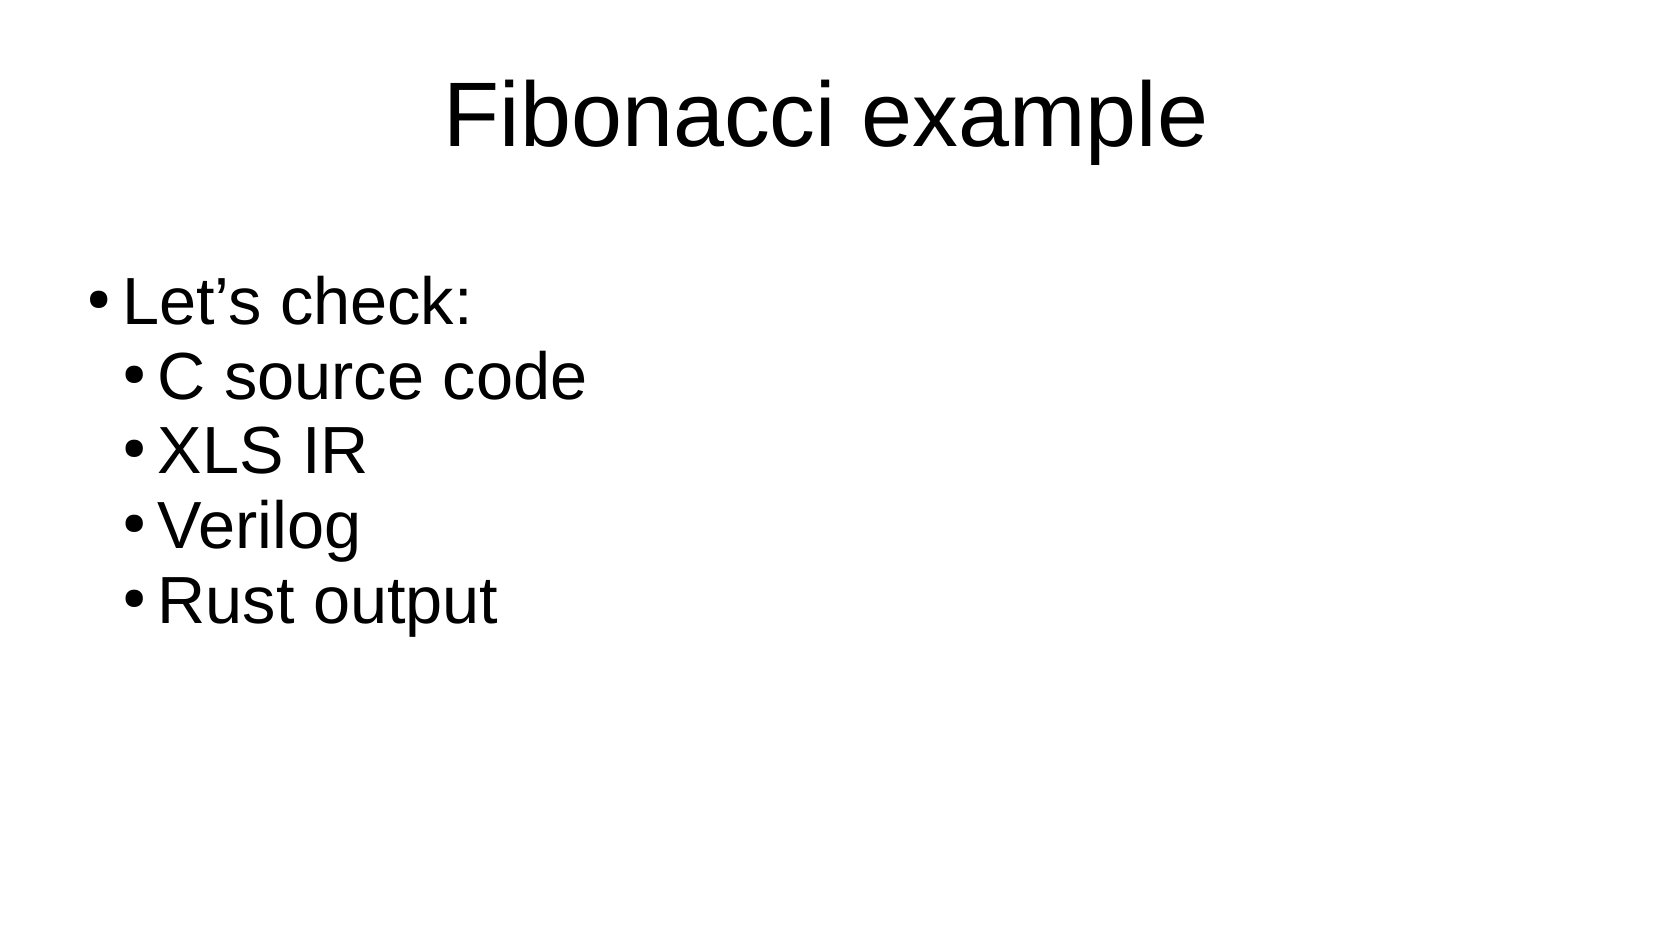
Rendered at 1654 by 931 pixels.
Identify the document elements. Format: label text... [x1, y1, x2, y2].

subtitle Let’s check: C source code XLS IR Verilog Rust output [86, 263, 1576, 713]
title Fibonacci example [82, 37, 1571, 193]
